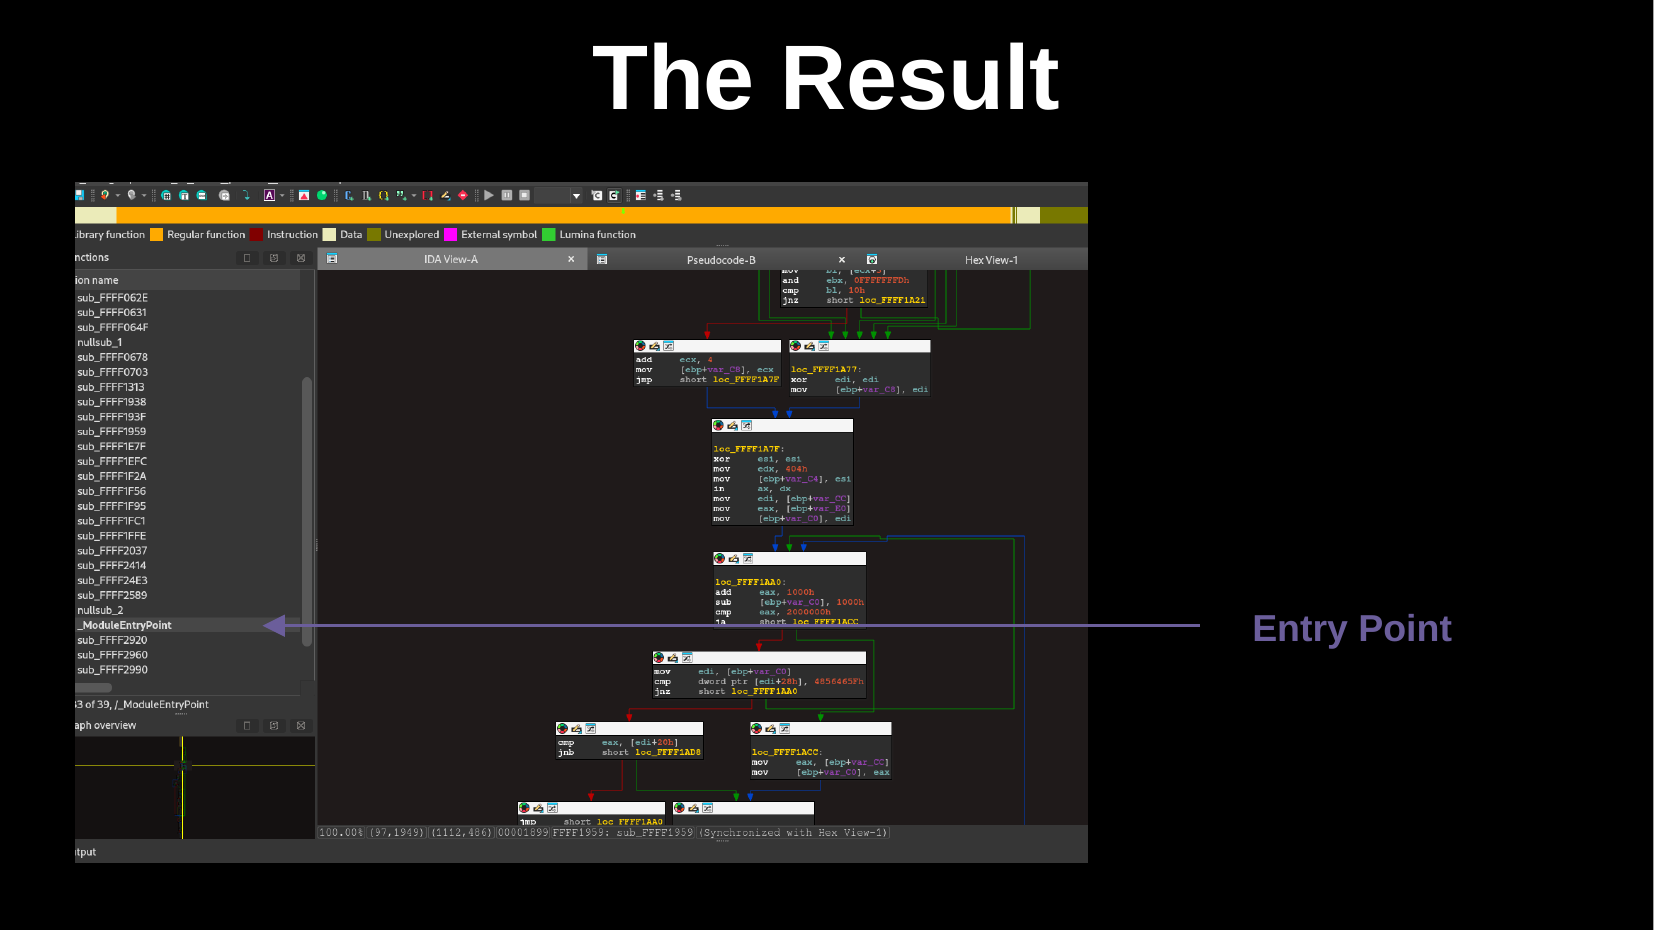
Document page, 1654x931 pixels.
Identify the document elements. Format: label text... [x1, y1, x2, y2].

picture [75, 182, 1088, 863]
text_box Entry Point [1237, 600, 1576, 657]
title The Result [82, 0, 1571, 156]
